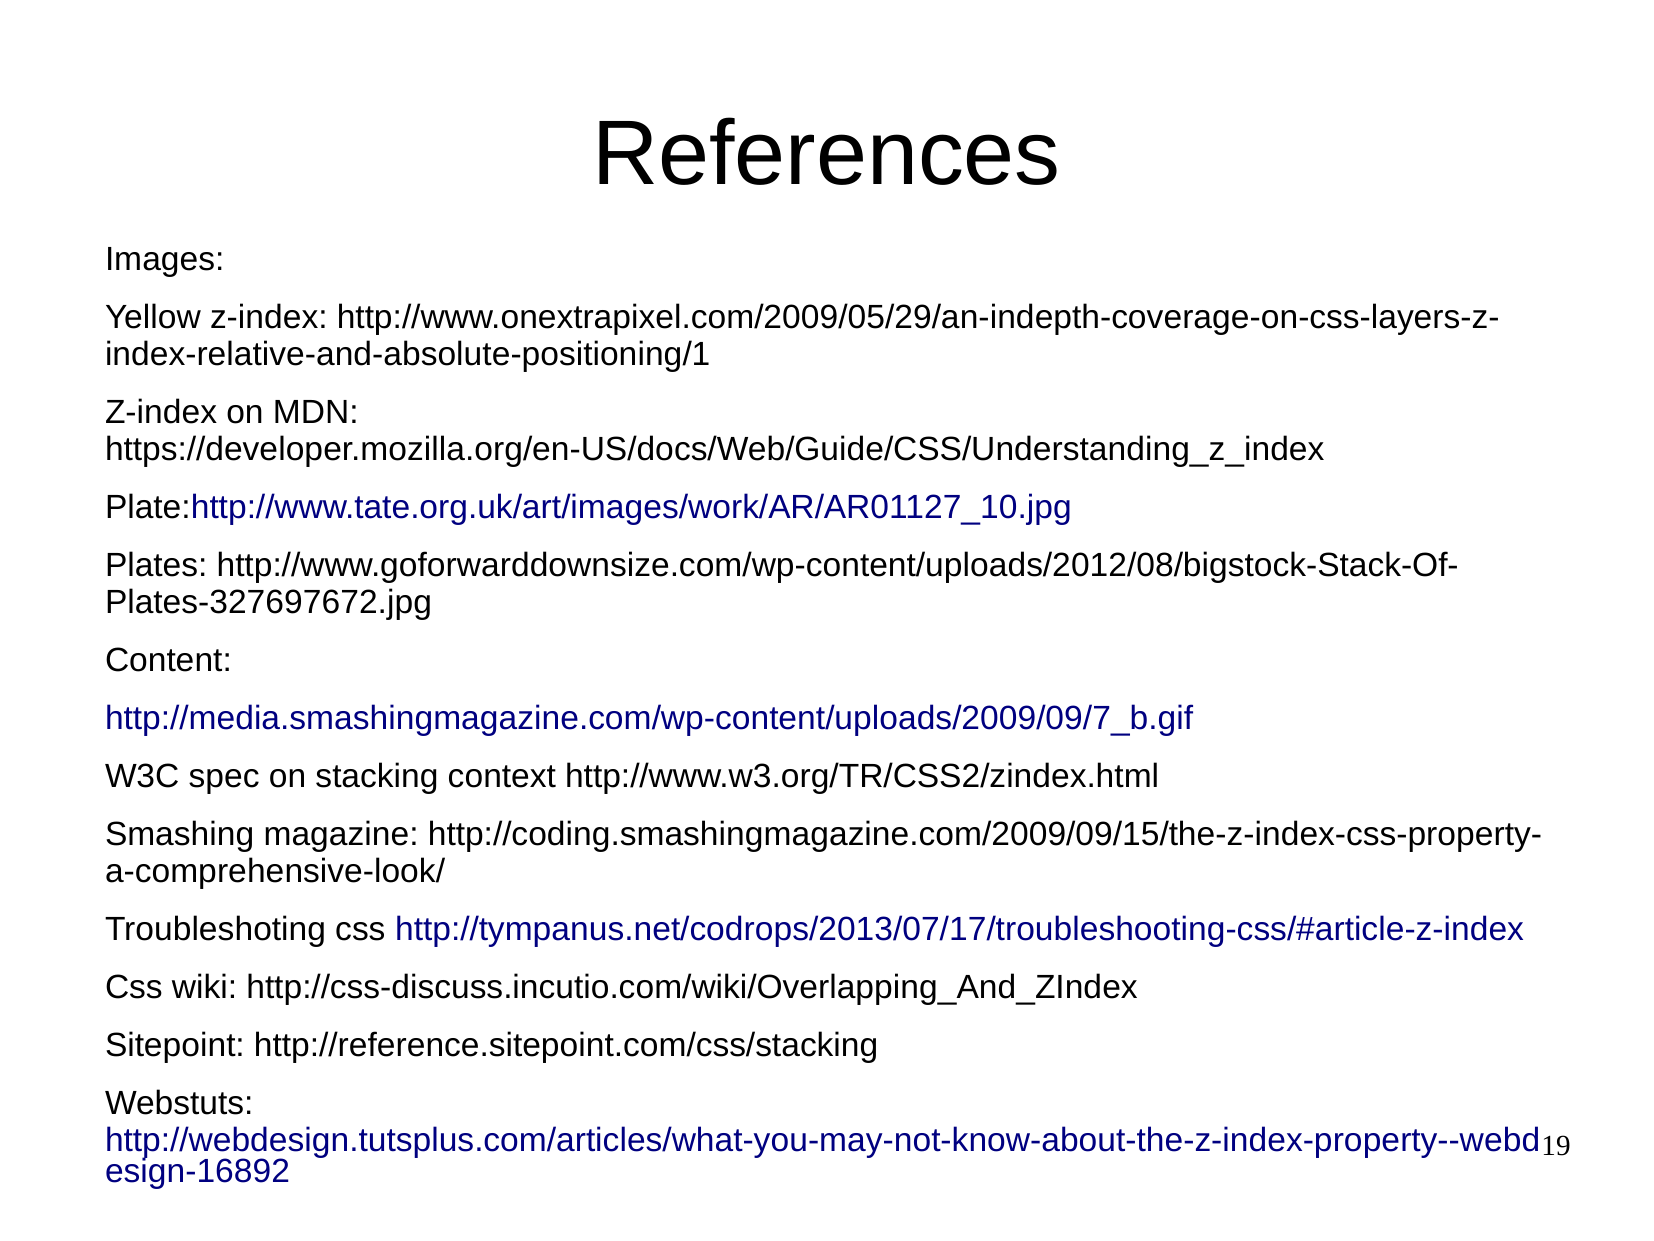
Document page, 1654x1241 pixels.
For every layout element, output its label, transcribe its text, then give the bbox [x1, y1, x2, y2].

list Images: Yellow z-index: http://www.onextrapixel.com/2009/05/29/an-indepth-coverage-on-css-layers-z-index-relative-and-absolute-positioning/1 Z-index on MDN: https://developer.mozilla.org/en-US/docs/Web/Guide/CSS/Understanding_z_index Plate:http://www.tate.org.uk/art/images/work/AR/AR01127_10.jpg Plates: http://www.goforwarddownsize.com/wp-content/uploads/2012/08/bigstock-Stack-Of-Plates-327697672.jpg Content: http://media.smashingmagazine.com/wp-content/uploads/2009/09/7_b.gif W3C spec on stacking context http://www.w3.org/TR/CSS2/zindex.html Smashing magazine: http://coding.smashingmagazine.com/2009/09/15/the-z-index-css-property-a-comprehensive-look/ Troubleshoting css http://tympanus.net/codrops/2013/07/17/troubleshooting-css/#article-z-index Css wiki: http://css-discuss.incutio.com/wiki/Overlapping_And_ZIndex Sitepoint: http://reference.sitepoint.com/css/stacking Webstuts: http://webdesign.tutsplus.com/articles/what-you-may-not-know-about-the-z-index-property--webdesign-16892 [105, 240, 1561, 1171]
title References [82, 49, 1571, 257]
